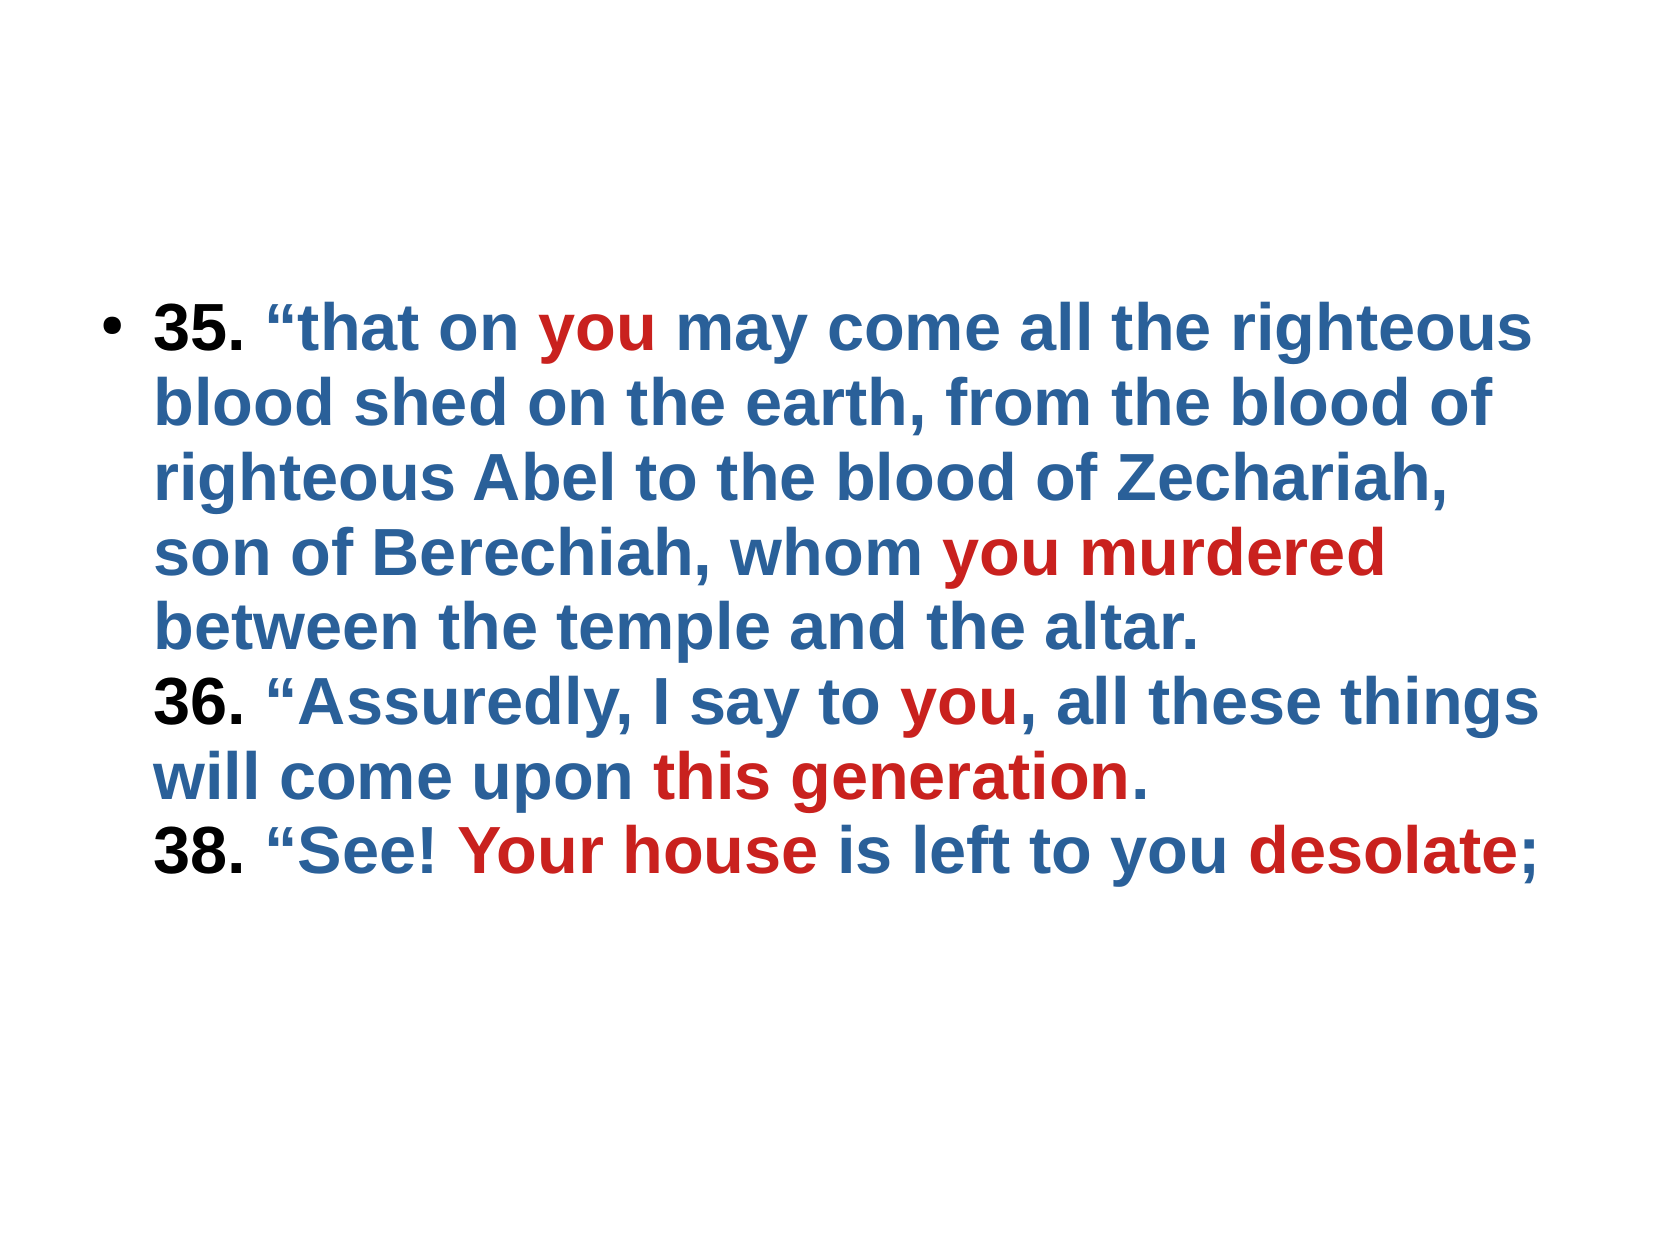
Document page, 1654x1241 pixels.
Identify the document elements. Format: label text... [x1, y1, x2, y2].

list 35. “that on you may come all the righteous blood shed on the earth, from the blood of righteous Abel to the blood of Zechariah, son of Berechiah, whom you murdered between the temple and the altar. 36. “Assuredly, I say to you, all these things will come upon this generation. 38. “See! Your house is left to you desolate; [82, 290, 1571, 1010]
